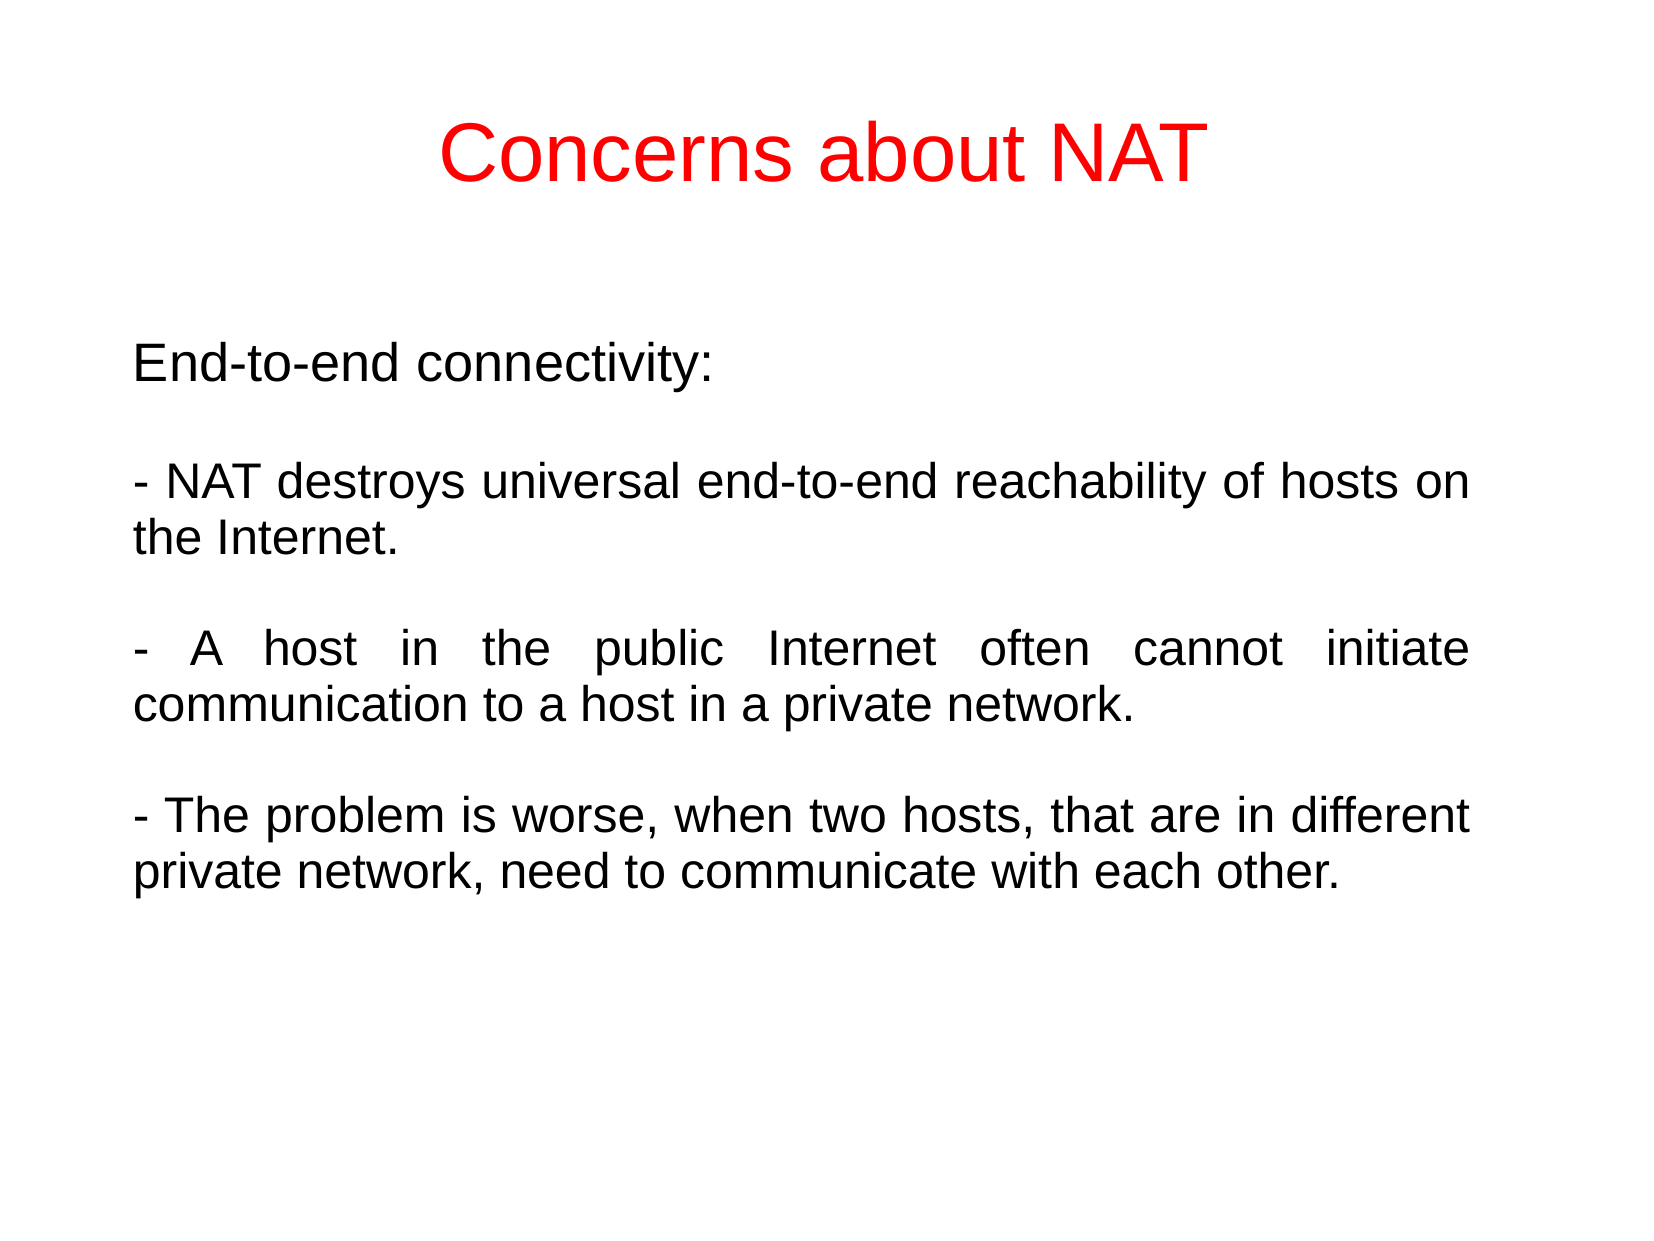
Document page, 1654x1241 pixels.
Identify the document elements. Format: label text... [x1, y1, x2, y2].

title Concerns about NAT [11, 49, 1636, 257]
text_box End-to-end connectivity: - NAT destroys universal end-to-end reachability of hosts on the Internet. - A host in the public Internet often cannot initiate communication to a host in a private network. - The problem is worse, when two hosts, that are in different private network, need to communicate with each other. [118, 324, 1506, 912]
